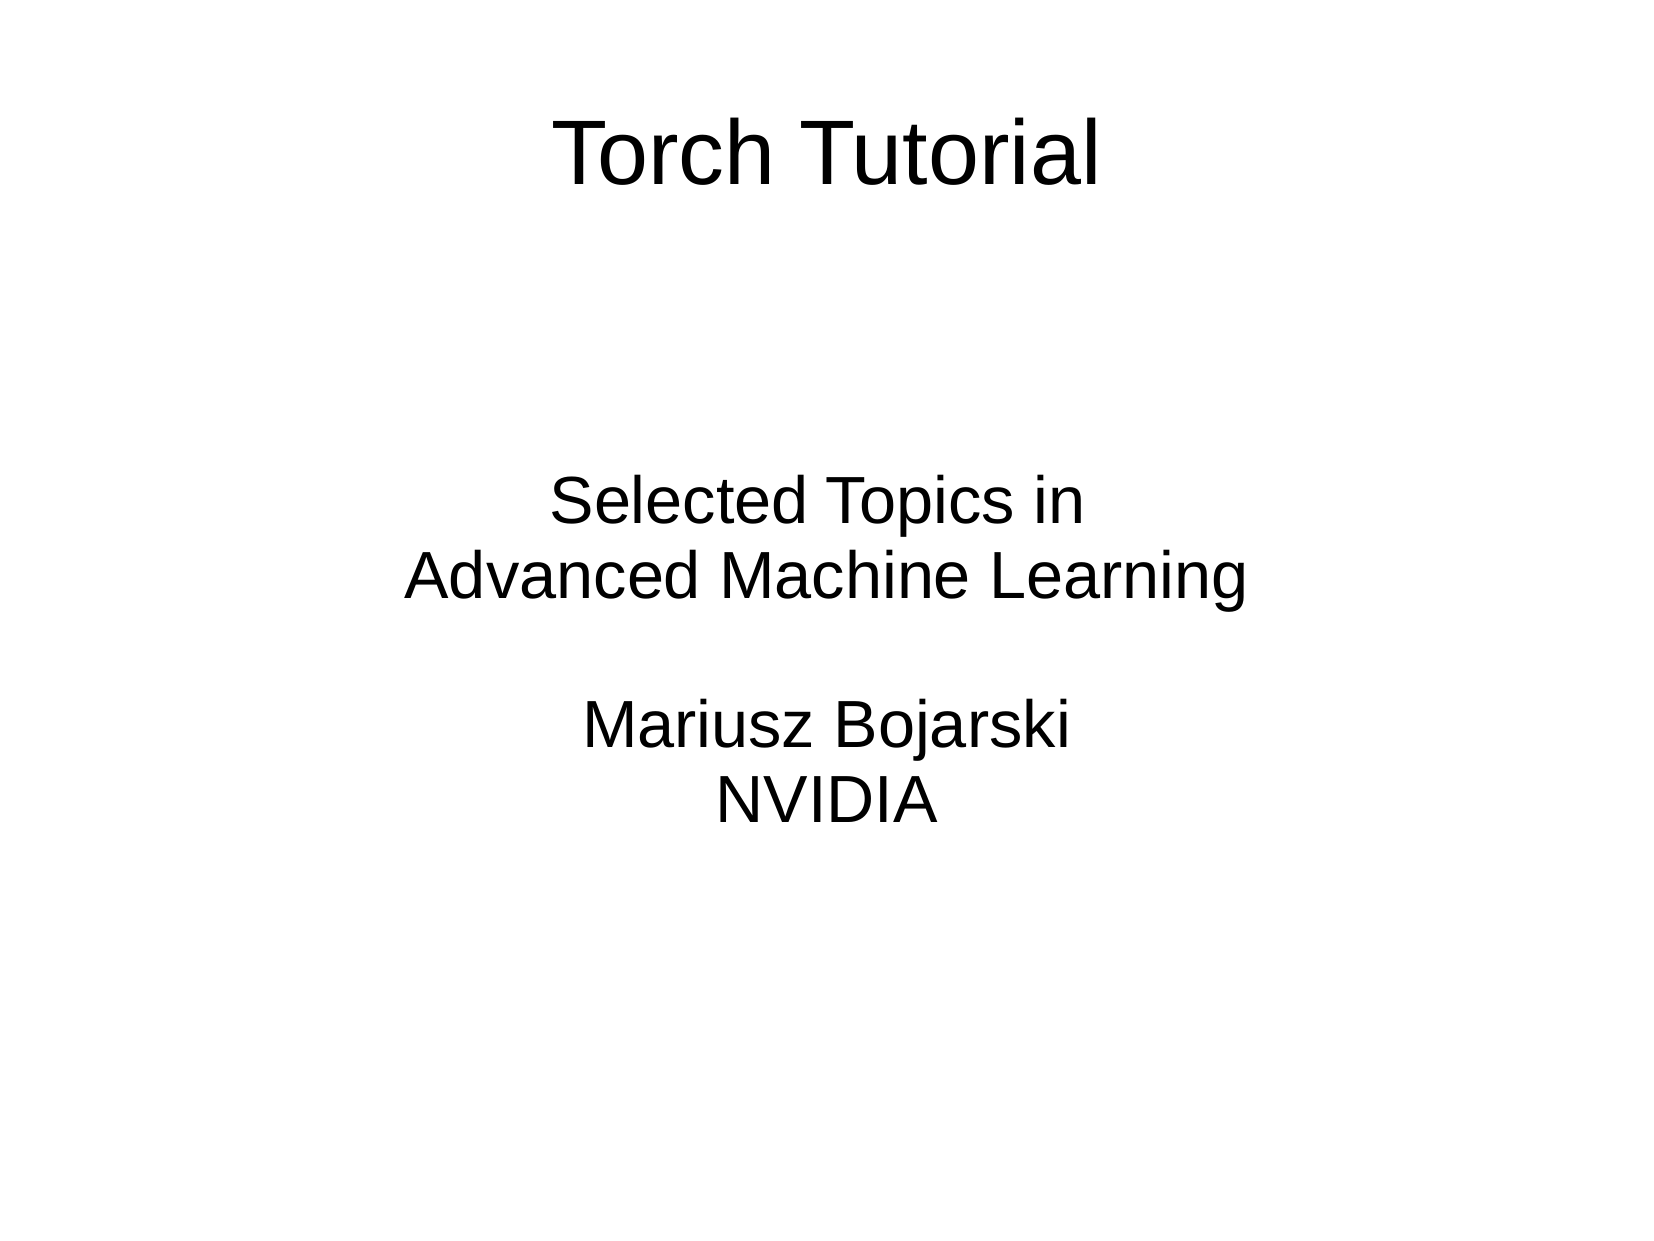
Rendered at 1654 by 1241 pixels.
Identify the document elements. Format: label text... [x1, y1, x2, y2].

subtitle Selected Topics in Advanced Machine Learning Mariusz Bojarski NVIDIA [82, 290, 1571, 1010]
title Torch Tutorial [82, 49, 1571, 257]
